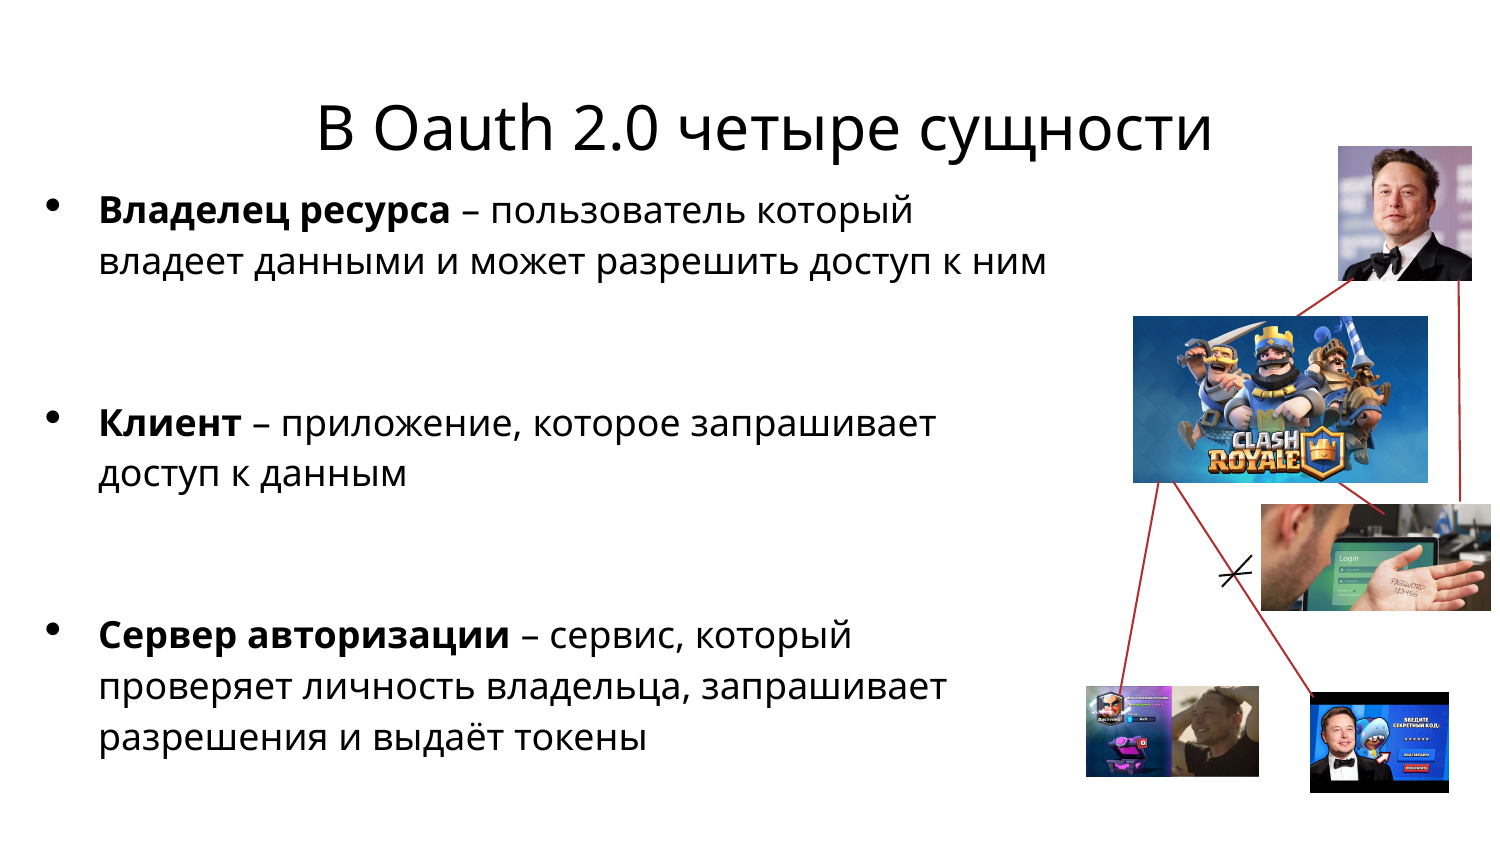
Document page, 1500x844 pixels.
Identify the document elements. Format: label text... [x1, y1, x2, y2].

picture [1086, 686, 1259, 777]
picture [1338, 146, 1472, 281]
text_box [454, 312, 1046, 532]
picture [1261, 504, 1491, 611]
picture [1310, 692, 1449, 793]
picture [1133, 316, 1428, 483]
title В Oauth 2.0 четыре сущности [103, 44, 1397, 209]
list Владелец ресурса – пользователь который владеет данными и может разрешить доступ к ним Клиент – приложение, которое запрашивает доступ к данным Сервер авторизации – сервис, который проверяет личность владельца, запрашивает разрешения и выдаёт токены Ресурсный сервер – сервер, который хранит данные и предоставляет к ним доступ по токену [31, 176, 1069, 796]
